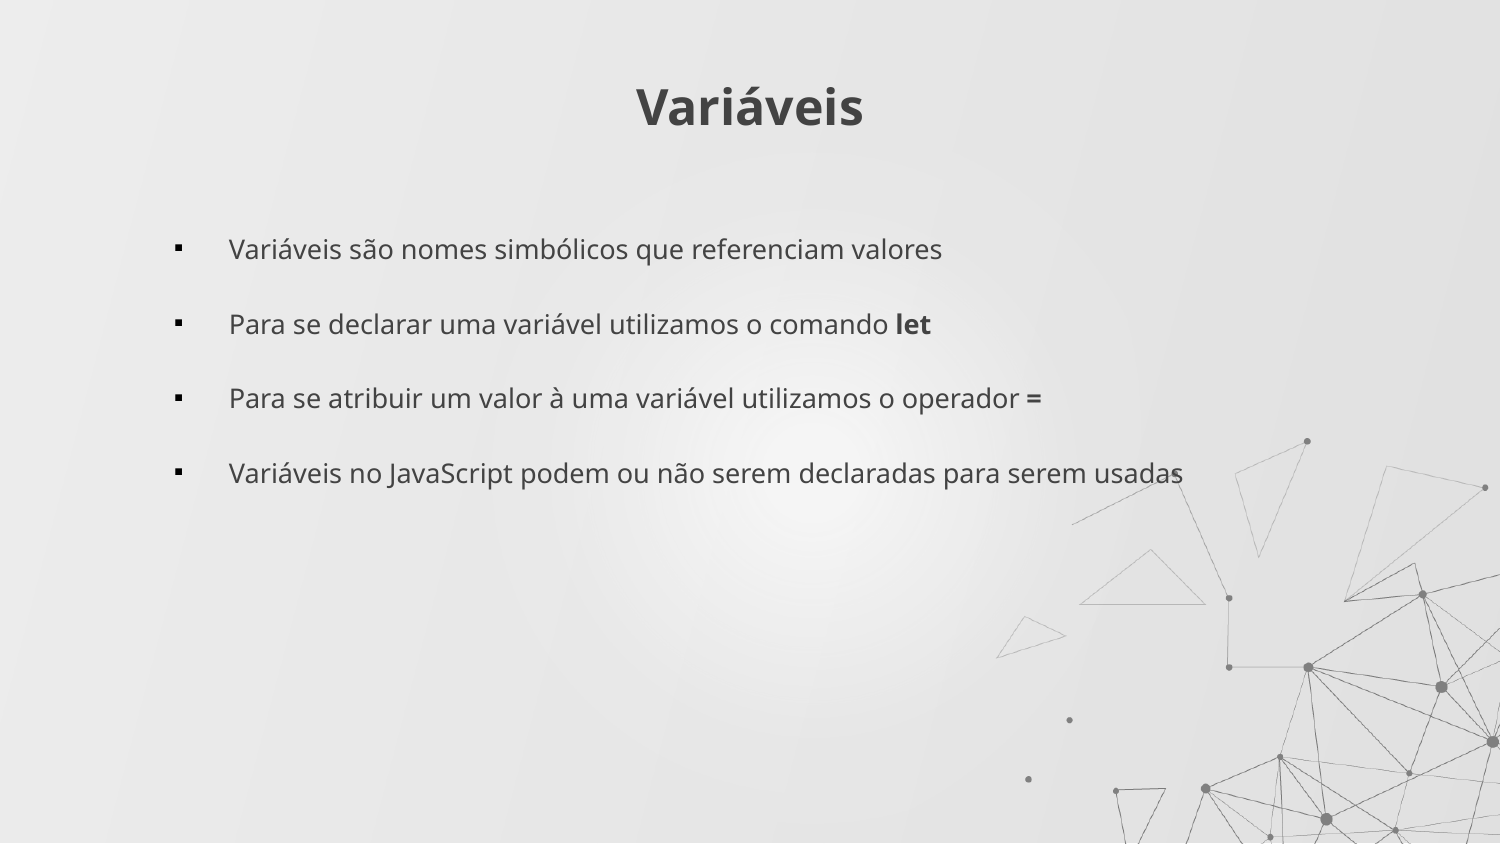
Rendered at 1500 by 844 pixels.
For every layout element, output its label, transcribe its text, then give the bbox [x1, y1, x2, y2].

picture [0, 0, 1500, 844]
title Variáveis [60, 60, 1441, 216]
list Variáveis são nomes simbólicos que referenciam valores Para se declarar uma variável utilizamos o comando let Para se atribuir um valor à uma variável utilizamos o operador = Variáveis no JavaScript podem ou não serem declaradas para serem usadas [142, 216, 1278, 455]
